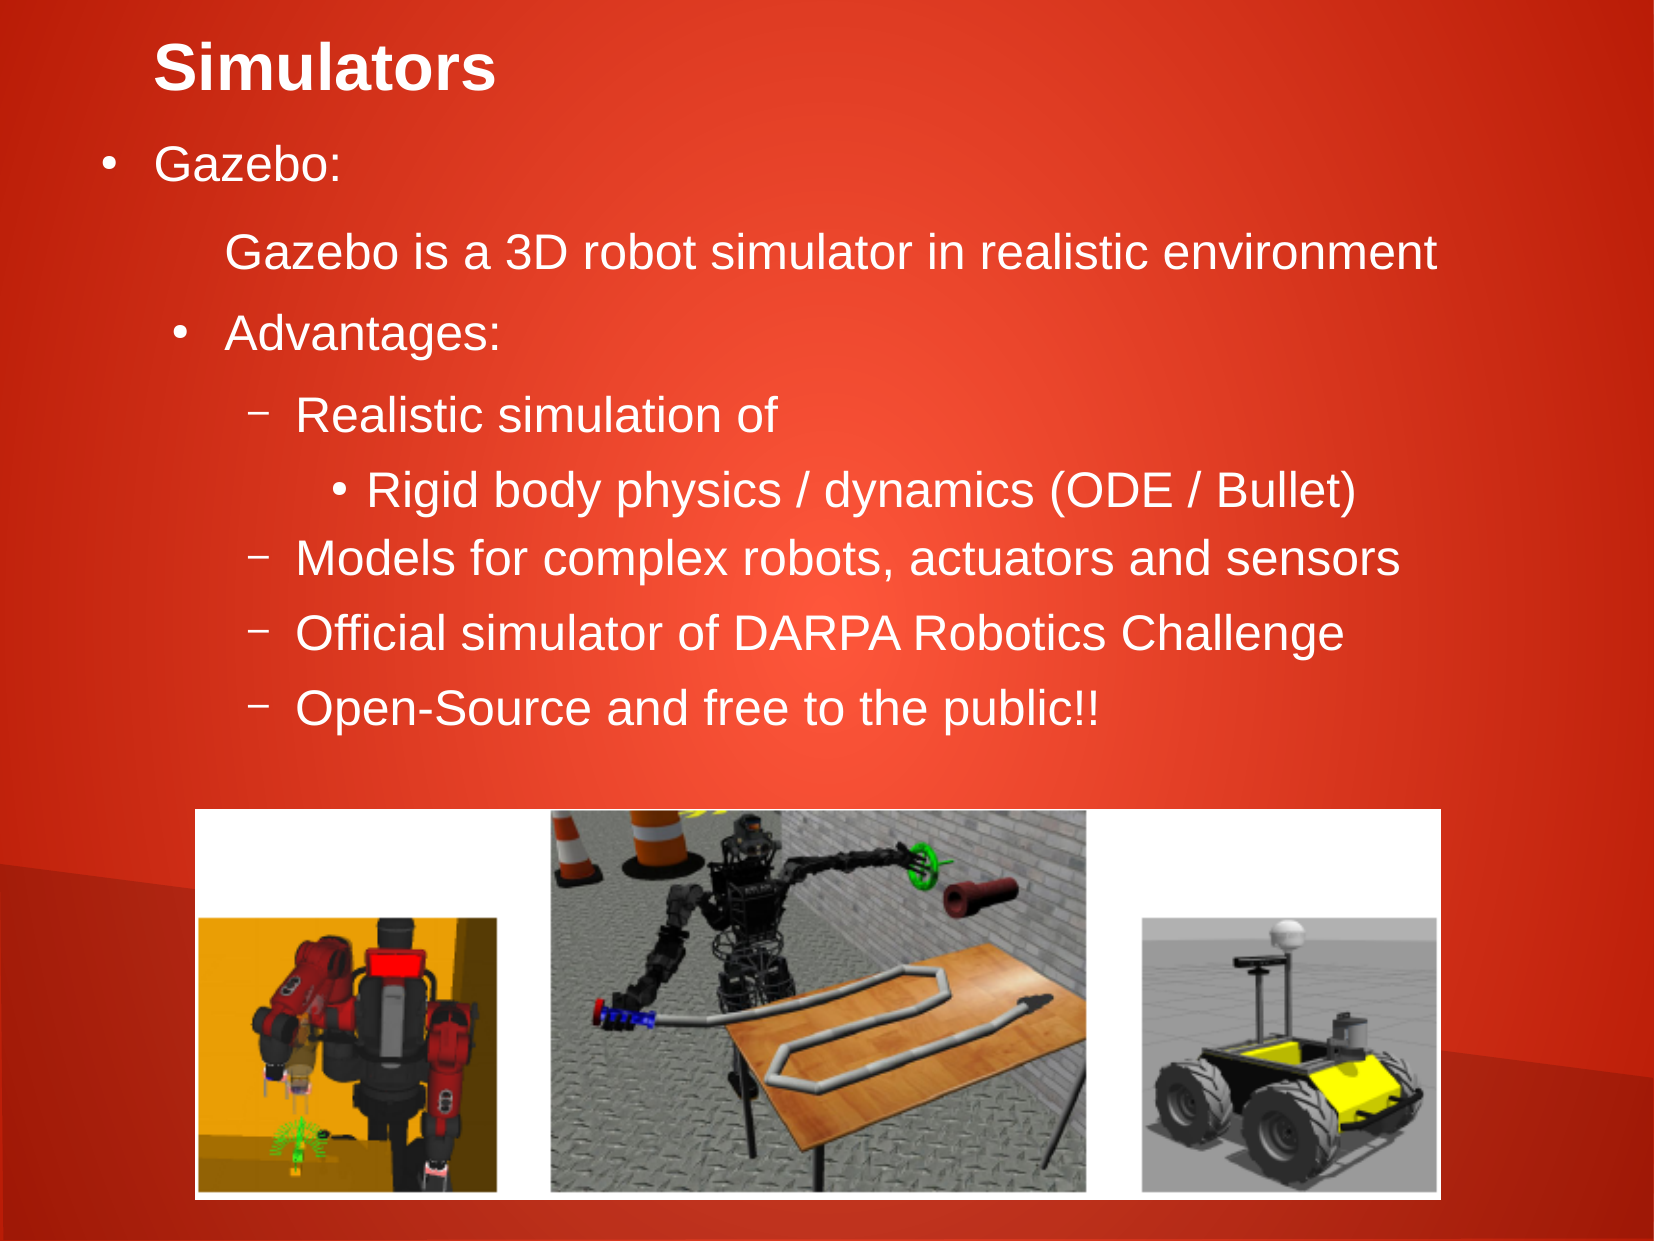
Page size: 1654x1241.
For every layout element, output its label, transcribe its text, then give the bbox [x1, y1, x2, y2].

list Simulators Gazebo: Gazebo is a 3D robot simulator in realistic environment Advantages: Realistic simulation of Rigid body physics / dynamics (ODE / Bullet) Models for complex robots, actuators and sensors Official simulator of DARPA Robotics Challenge Open-Source and free to the public!! [82, 30, 1571, 1171]
picture [195, 809, 1441, 1200]
